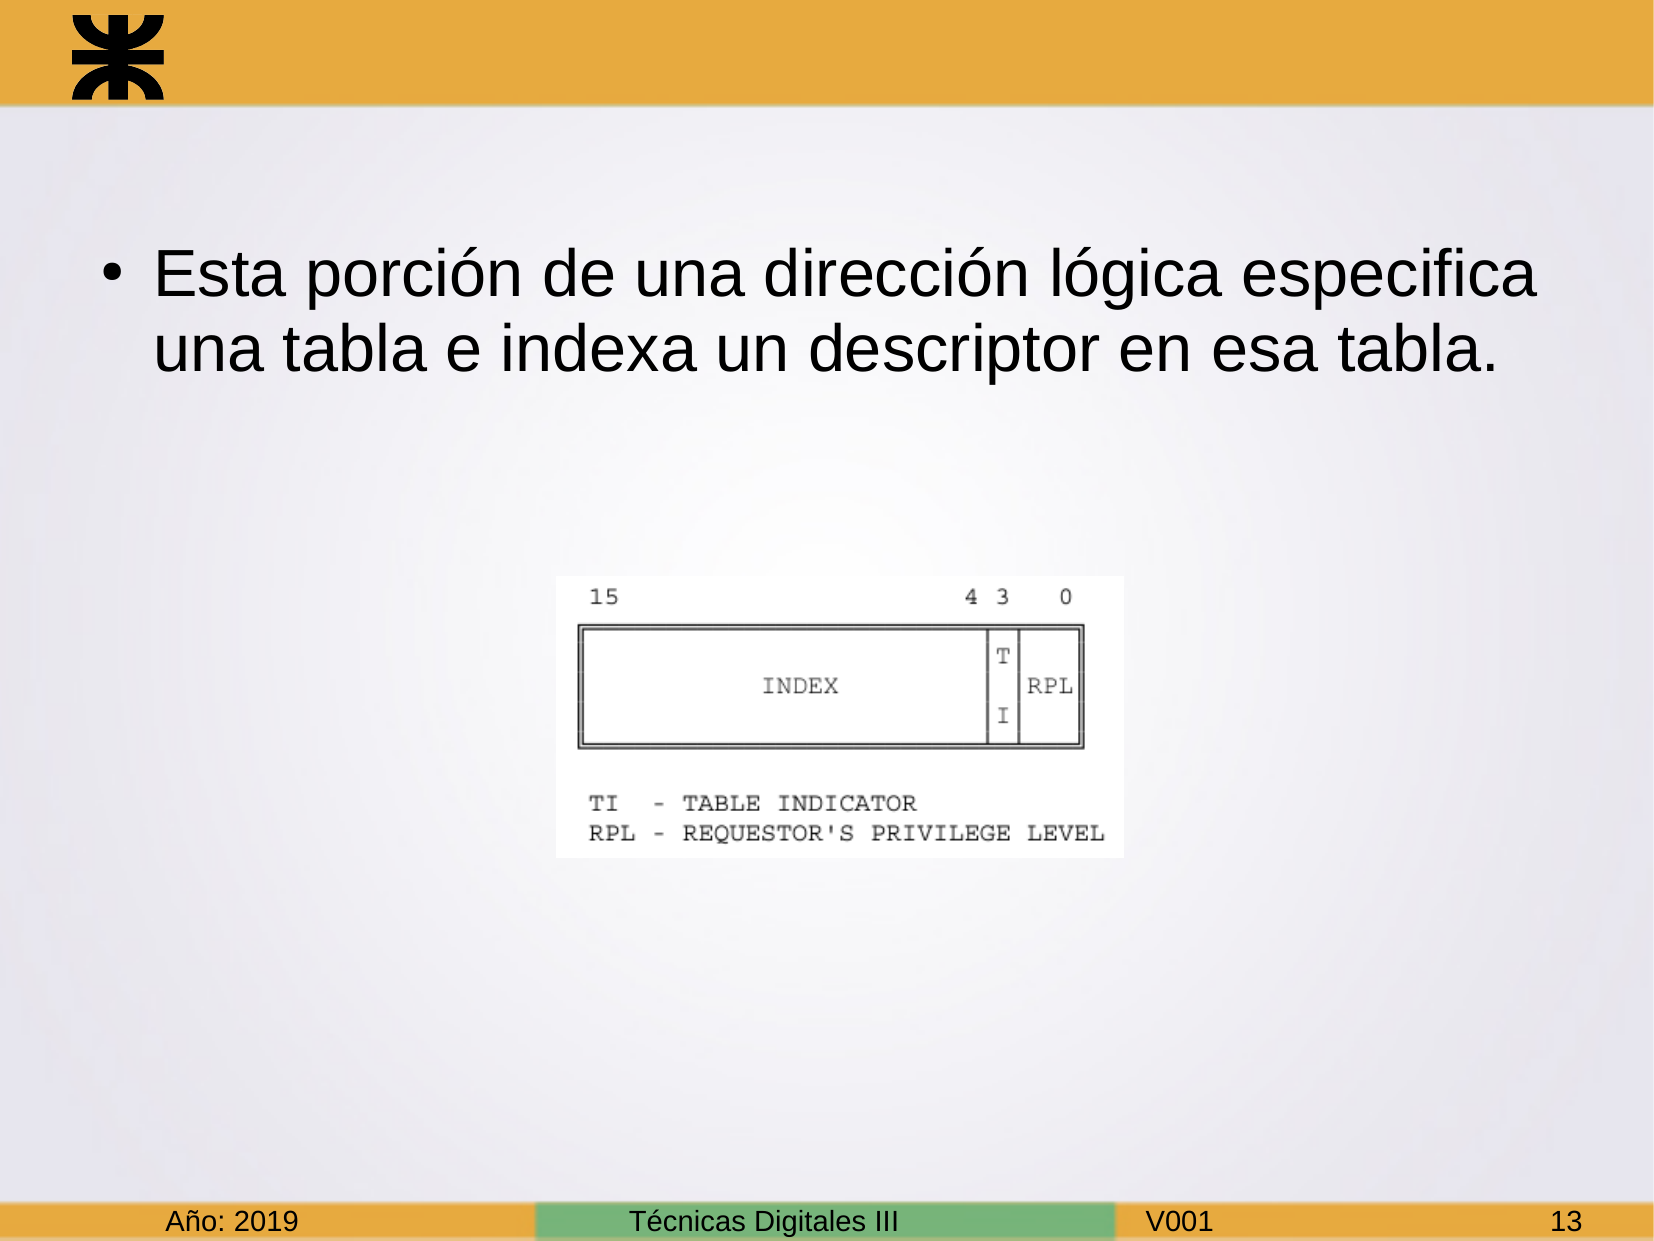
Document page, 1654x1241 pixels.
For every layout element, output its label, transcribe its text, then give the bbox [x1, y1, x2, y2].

list Esta porción de una dirección lógica especifica una tabla e indexa un descriptor en esa tabla. [82, 236, 1571, 956]
picture [0, 0, 1654, 1241]
